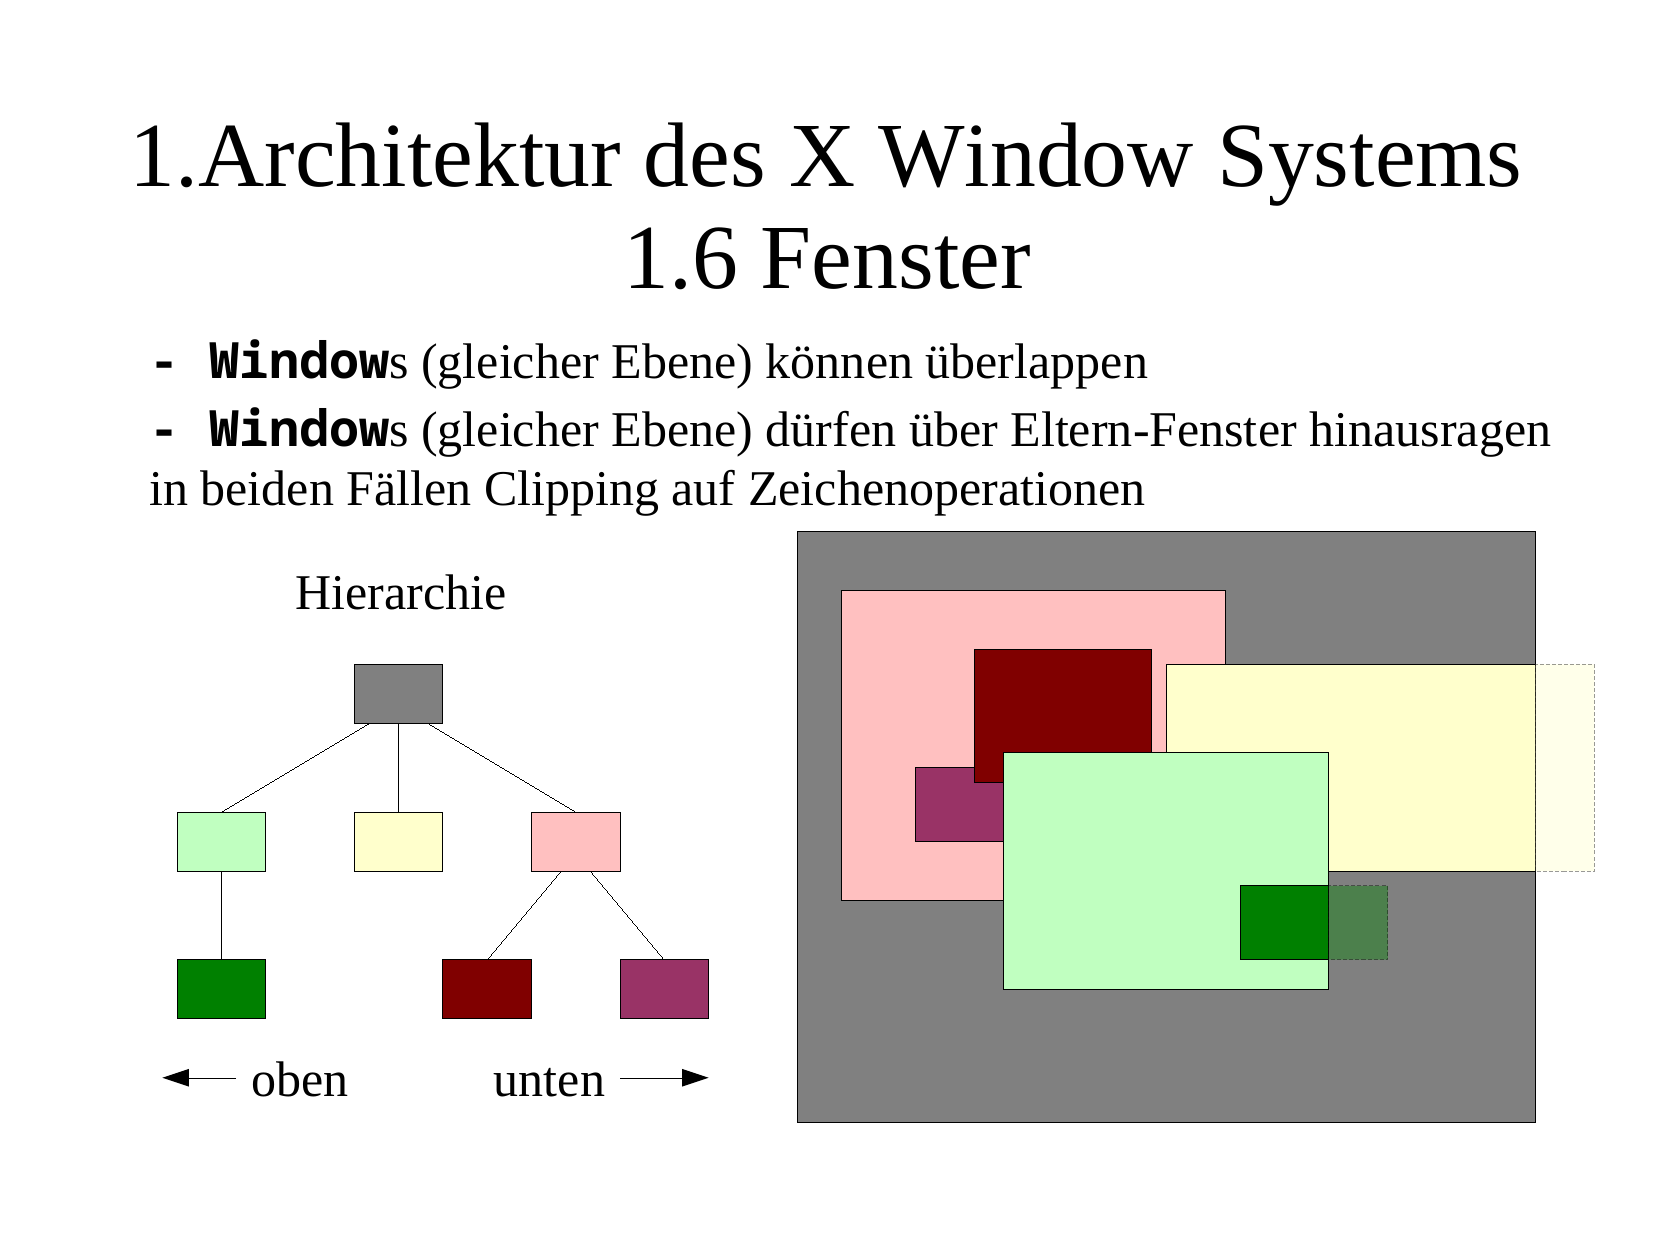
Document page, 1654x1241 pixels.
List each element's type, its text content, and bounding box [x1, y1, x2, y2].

text_box Hierarchie [295, 564, 507, 621]
text_box [797, 531, 1595, 1123]
text_box oben [250, 1051, 349, 1108]
text_box [354, 664, 443, 724]
text_box [442, 959, 532, 1019]
text_box [177, 812, 266, 872]
text_box - Windows (gleicher Ebene) können überlappen - Windows (gleicher Ebene) dürfen über Eltern-Fenster hinausragen in beiden Fällen Clipping auf Zeichenoperationen [149, 324, 1552, 1049]
text_box [354, 812, 443, 872]
text_box [531, 812, 621, 872]
title 1.Architektur des X Window Systems 1.6 Fenster [121, 102, 1534, 311]
text_box [177, 959, 266, 1019]
text_box unten [493, 1051, 606, 1108]
text_box [620, 959, 709, 1019]
